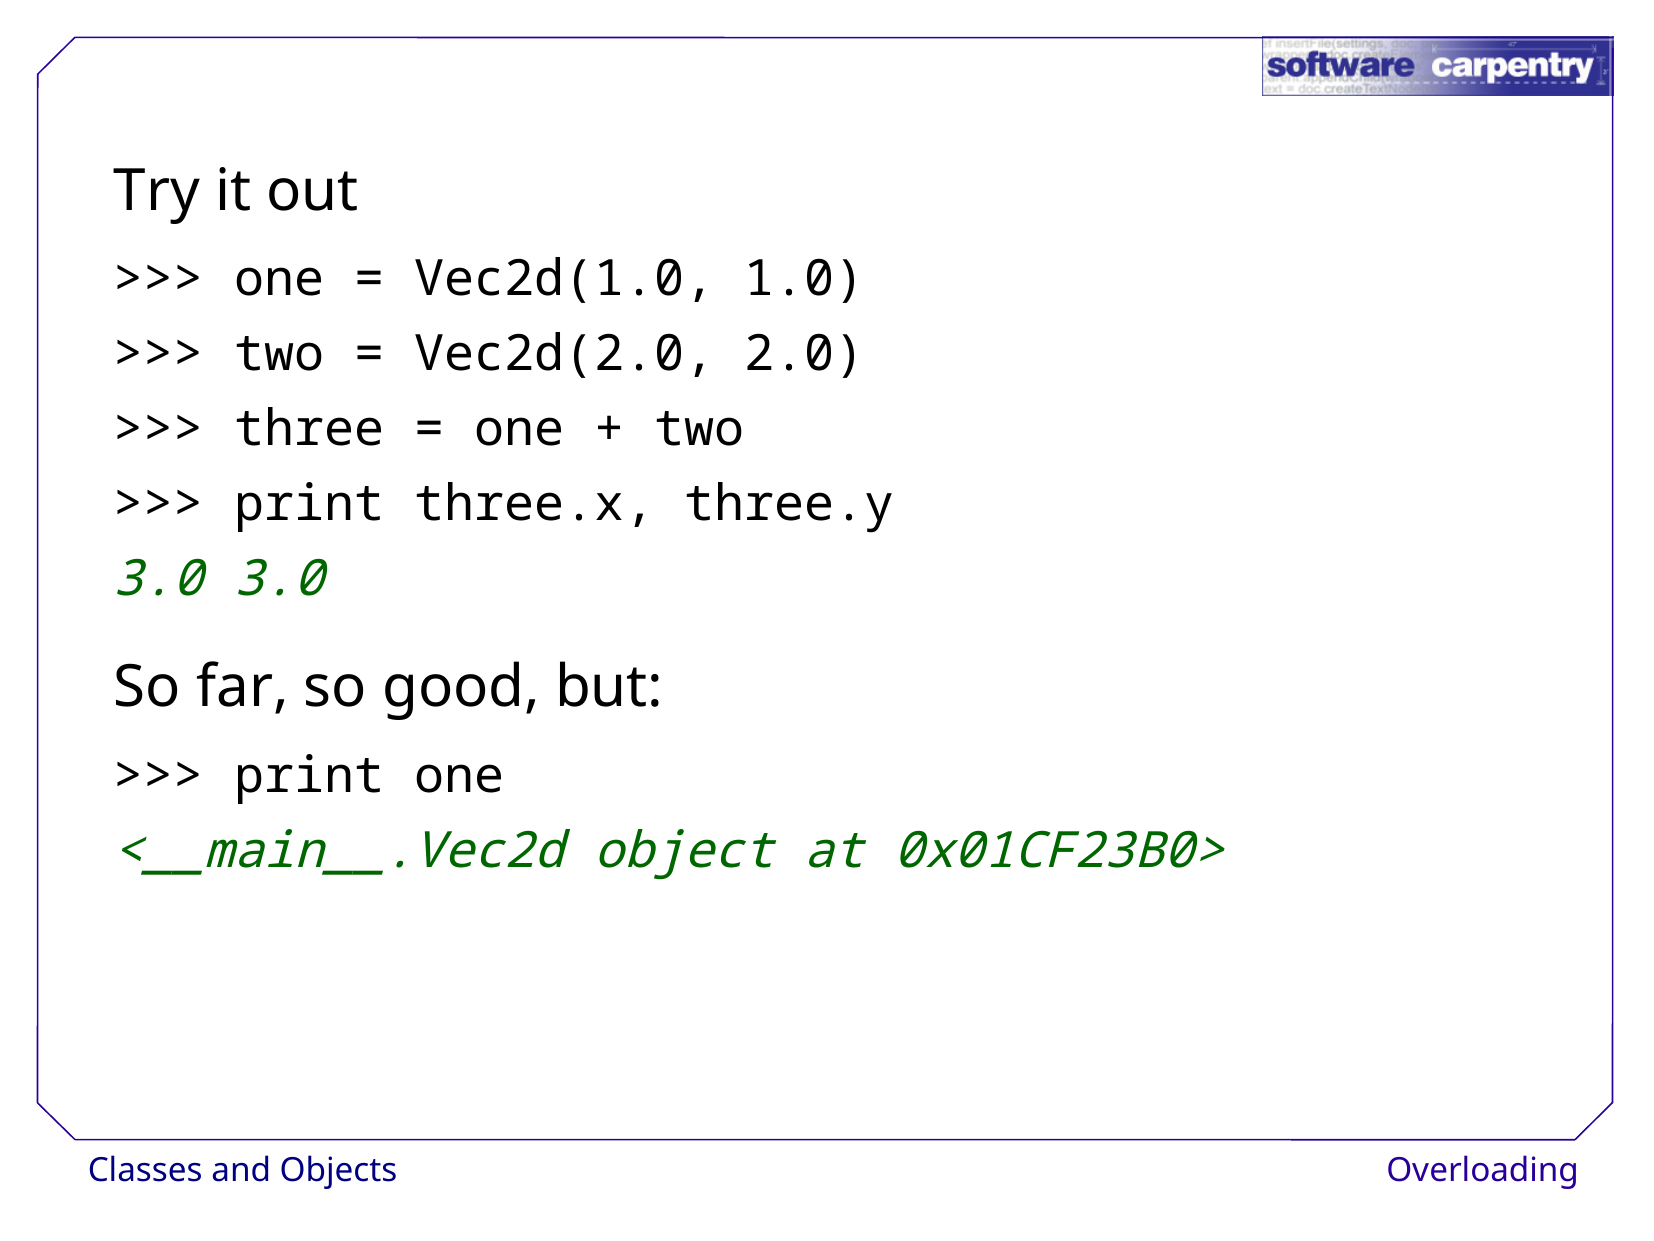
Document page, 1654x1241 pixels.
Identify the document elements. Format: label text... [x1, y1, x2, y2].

text_box >>> print one <__main__.Vec2d object at 0x01CF23B0> [99, 719, 1517, 885]
text_box So far, so good, but: [99, 605, 1546, 727]
text_box >>> one = Vec2d(1.0, 1.0) >>> two = Vec2d(2.0, 2.0) >>> three = one + two >>> print three.x, three.y 3.0 3.0 [99, 223, 1517, 605]
picture [1262, 36, 1614, 96]
text_box Try it out [99, 109, 1546, 231]
